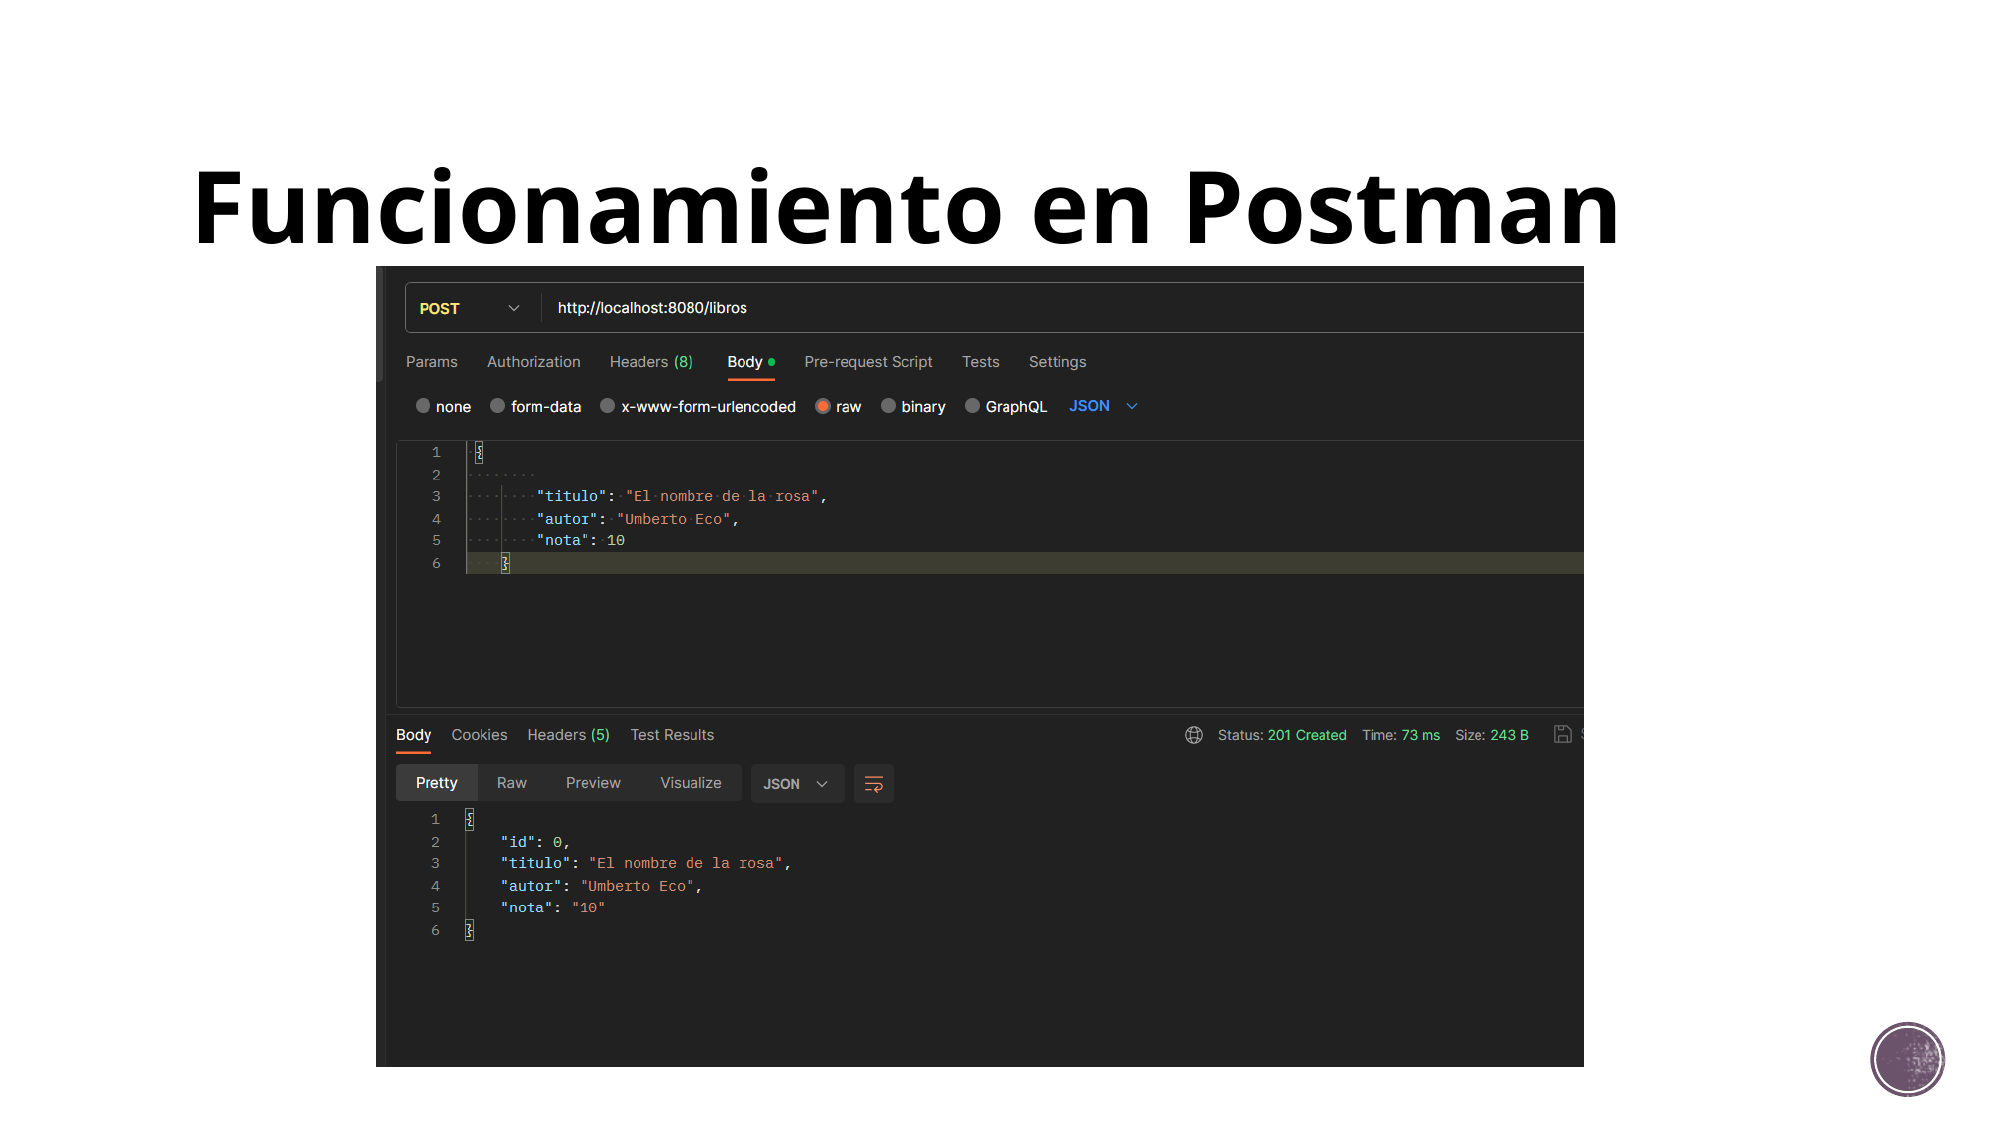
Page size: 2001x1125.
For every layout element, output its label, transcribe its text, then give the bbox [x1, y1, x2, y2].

title Funcionamiento en Postman [175, 79, 1826, 344]
picture [376, 266, 1584, 1067]
